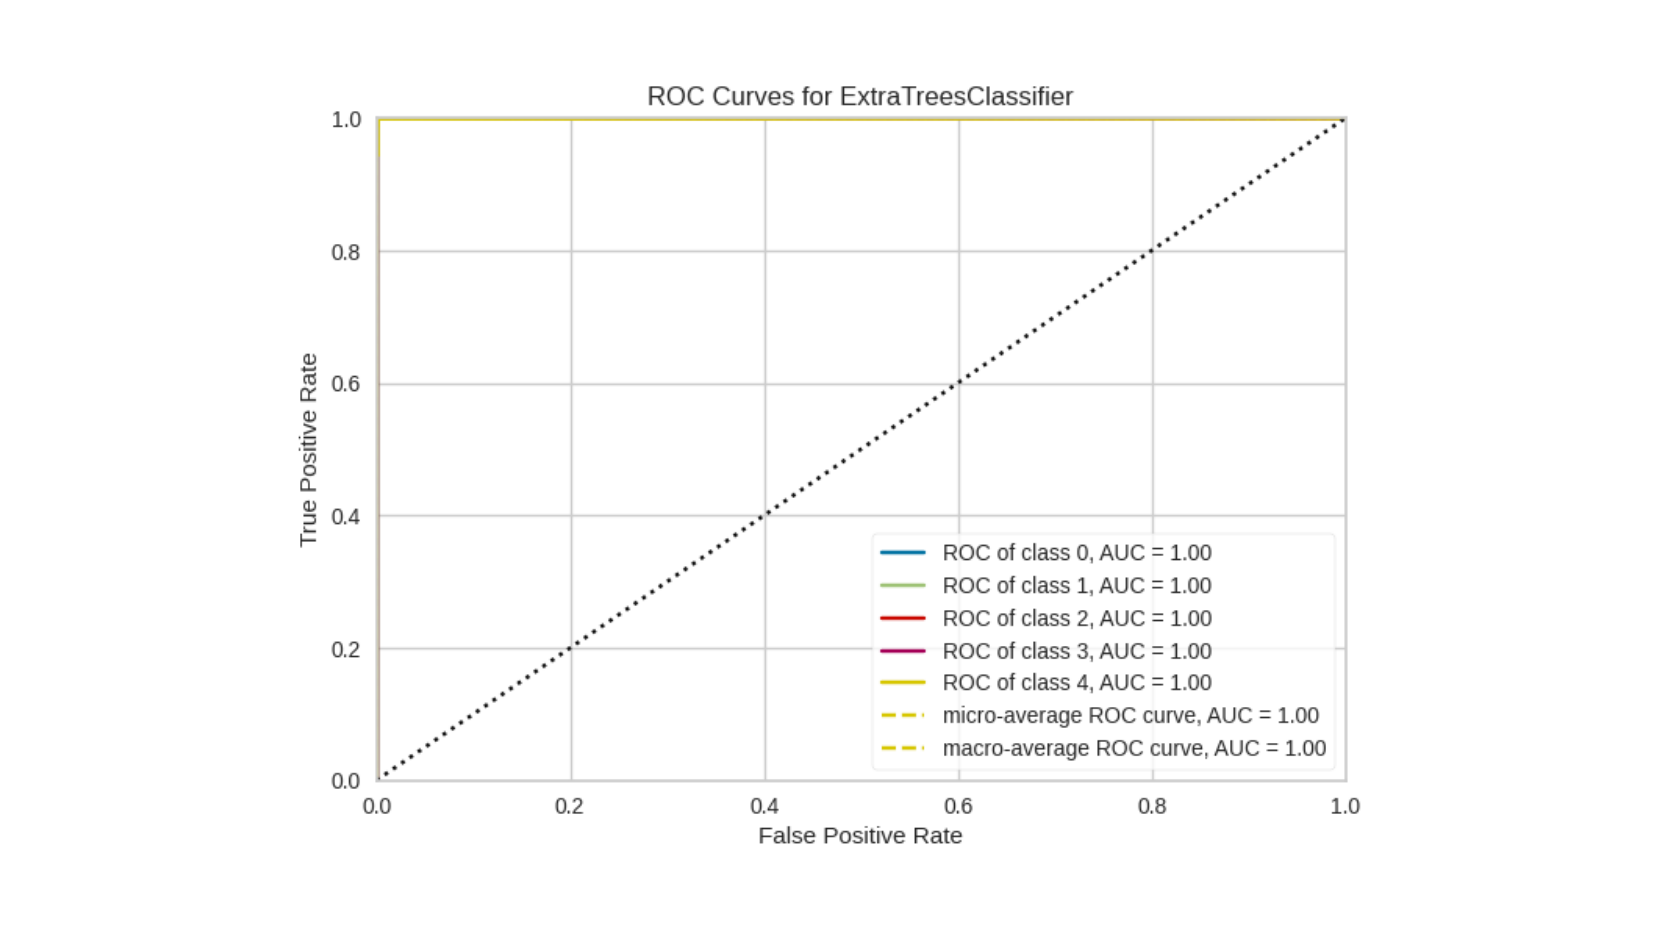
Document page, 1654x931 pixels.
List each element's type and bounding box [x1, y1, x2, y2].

picture [285, 71, 1376, 864]
